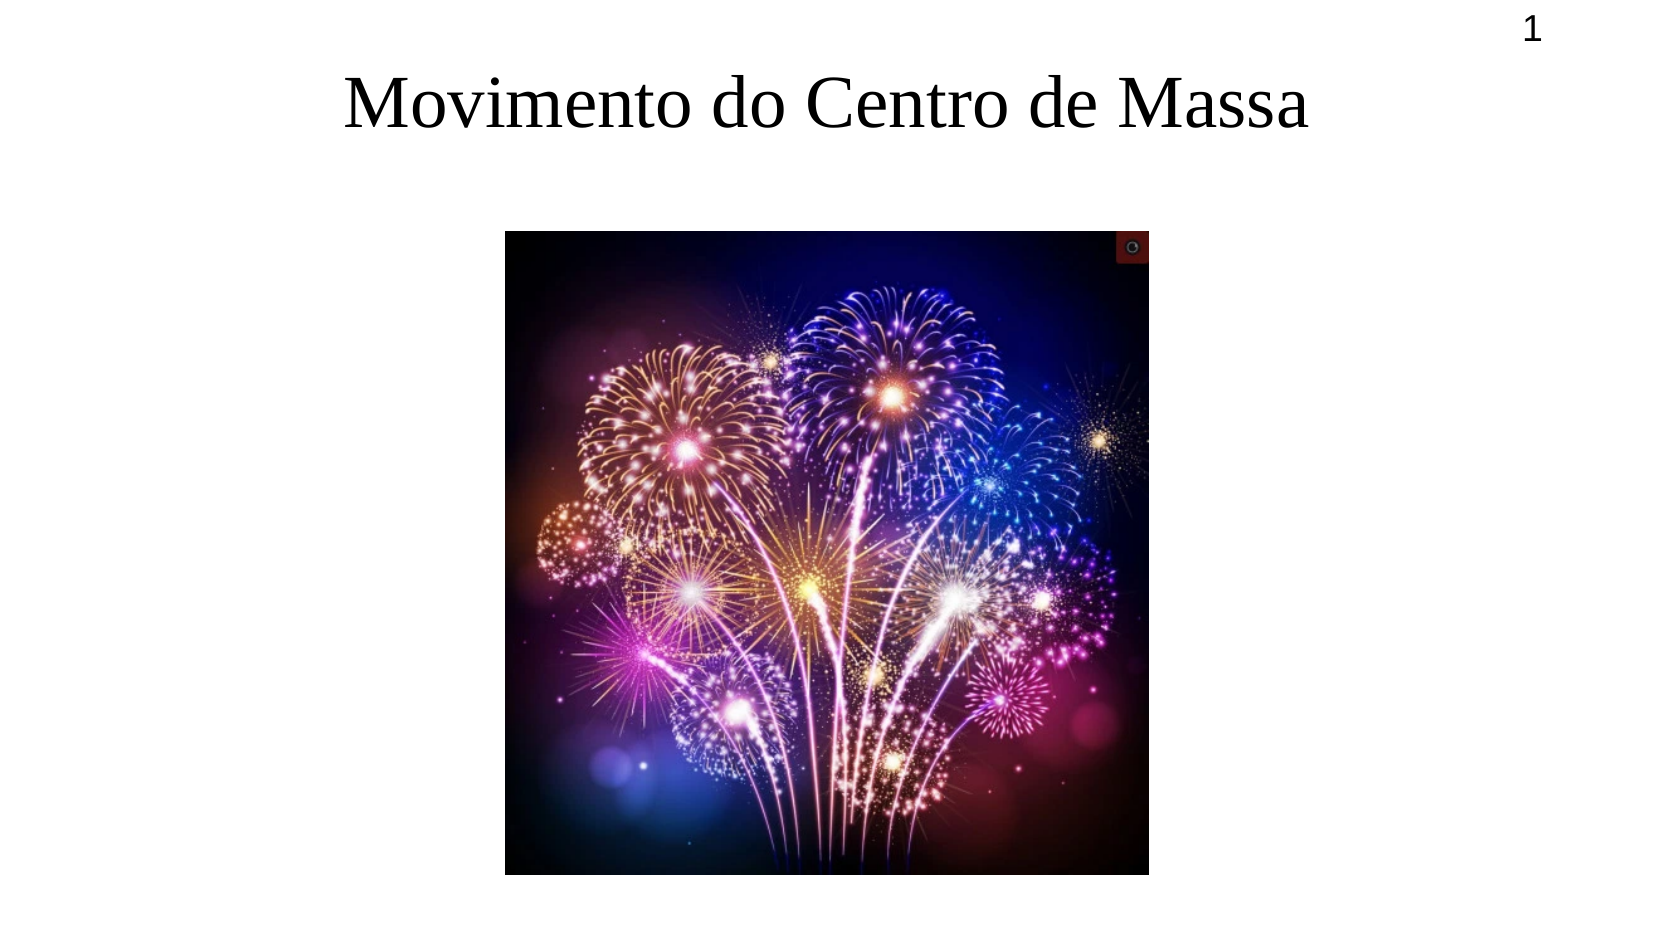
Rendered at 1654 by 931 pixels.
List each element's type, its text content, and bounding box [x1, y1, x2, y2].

text_box Movimento do Centro de Massa [328, 11, 1325, 152]
picture [505, 231, 1149, 875]
text_box 18 [1507, 0, 1654, 71]
